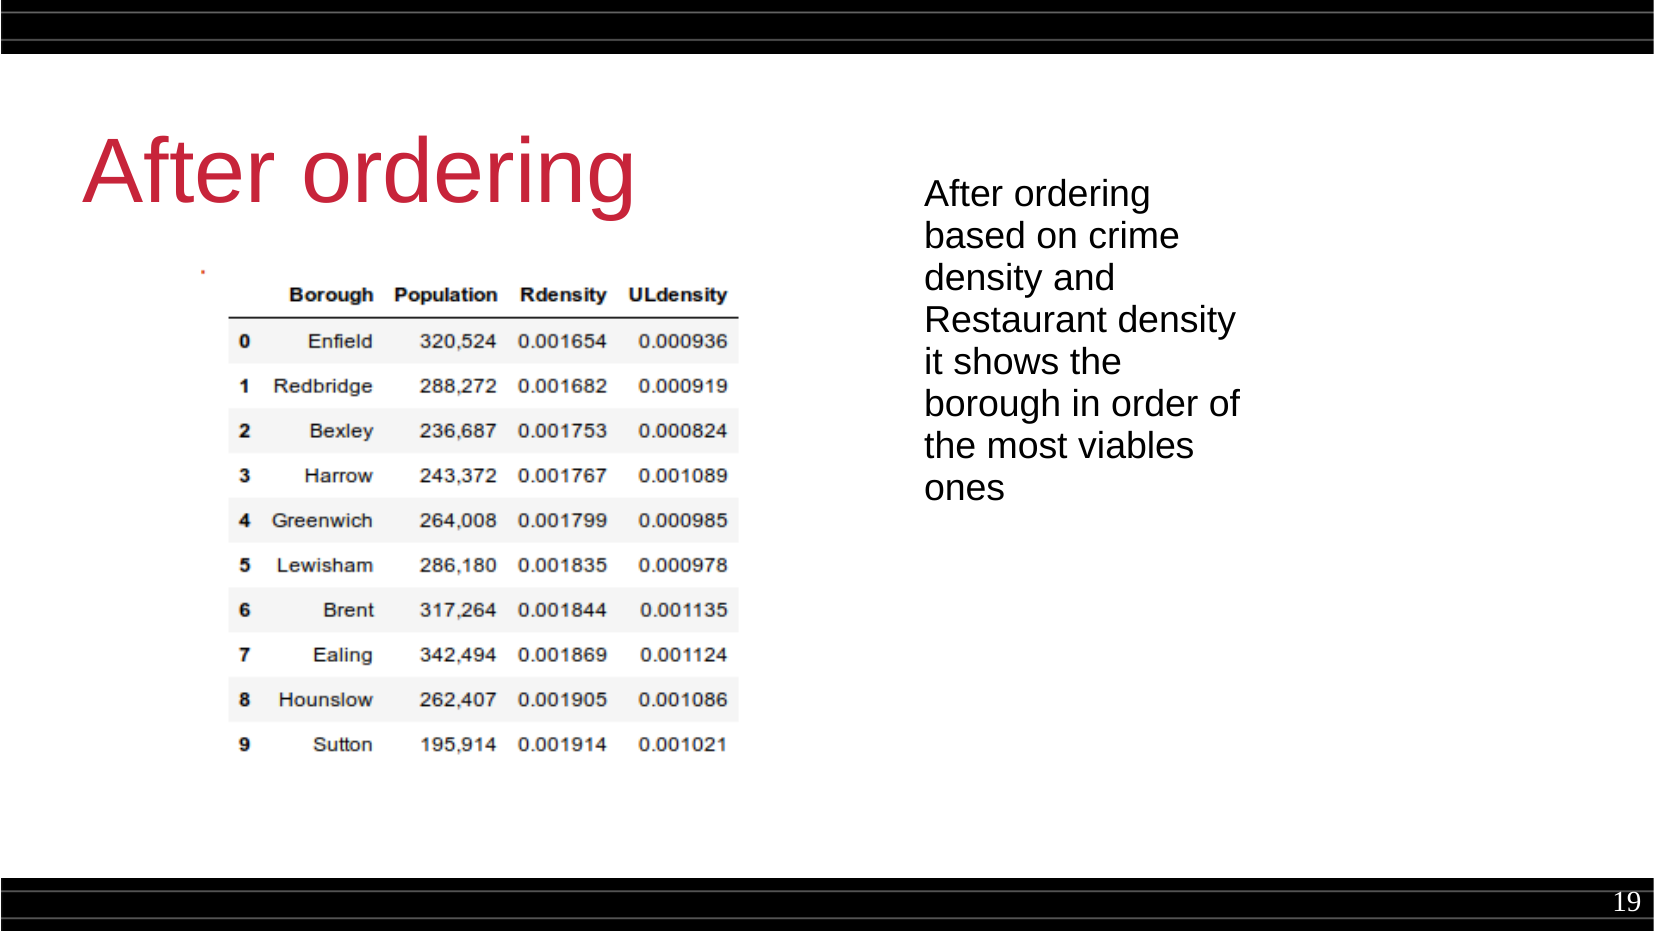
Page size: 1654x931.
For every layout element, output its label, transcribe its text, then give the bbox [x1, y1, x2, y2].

picture [1, 0, 1654, 54]
picture [200, 269, 745, 768]
text_box After ordering based on crime density and Restaurant density it shows the borough in order of the most viables ones [909, 165, 1264, 517]
picture [1, 878, 1654, 931]
title After ordering [82, 92, 1571, 249]
